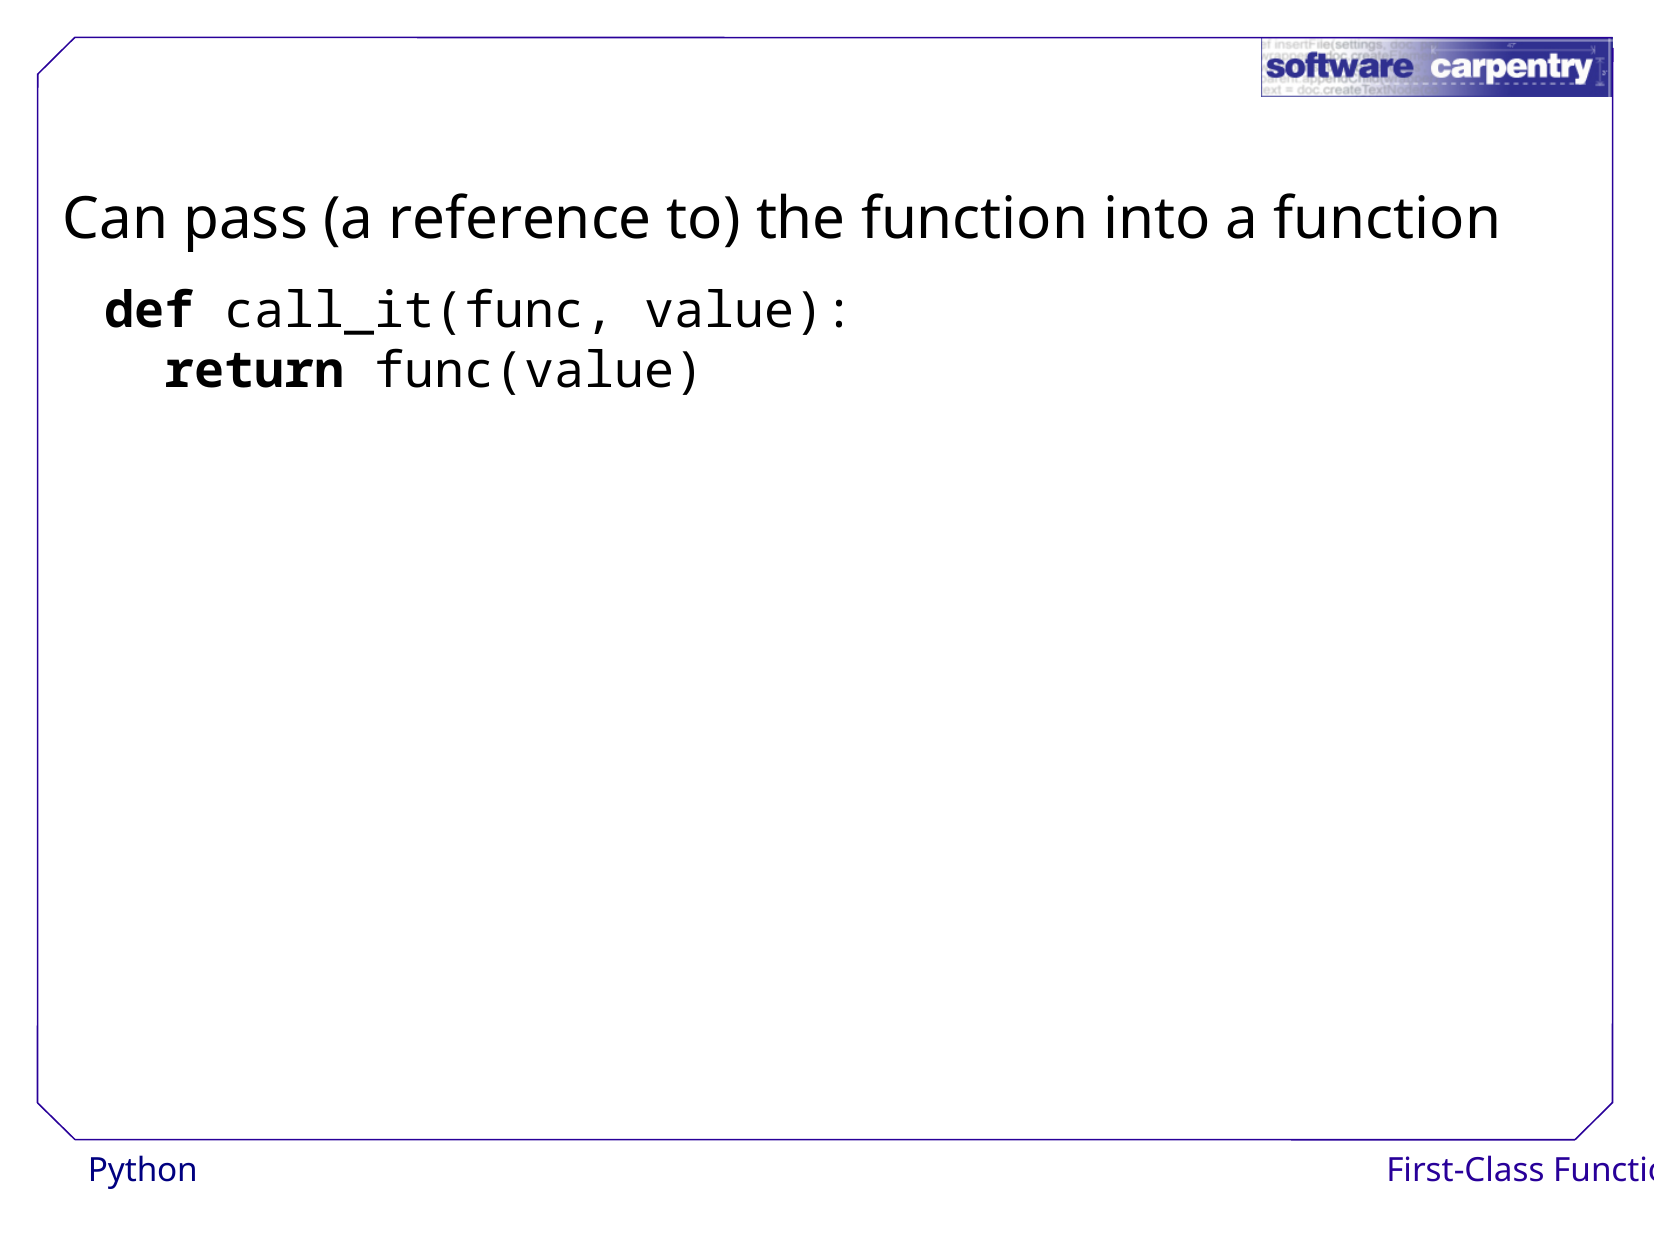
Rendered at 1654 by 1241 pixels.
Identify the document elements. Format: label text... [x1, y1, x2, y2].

text_box Can pass (a reference to) the function into a function [48, 138, 1654, 259]
text_box def call_it(func, value): return func(value) [89, 270, 1007, 1065]
picture [1261, 39, 1613, 97]
